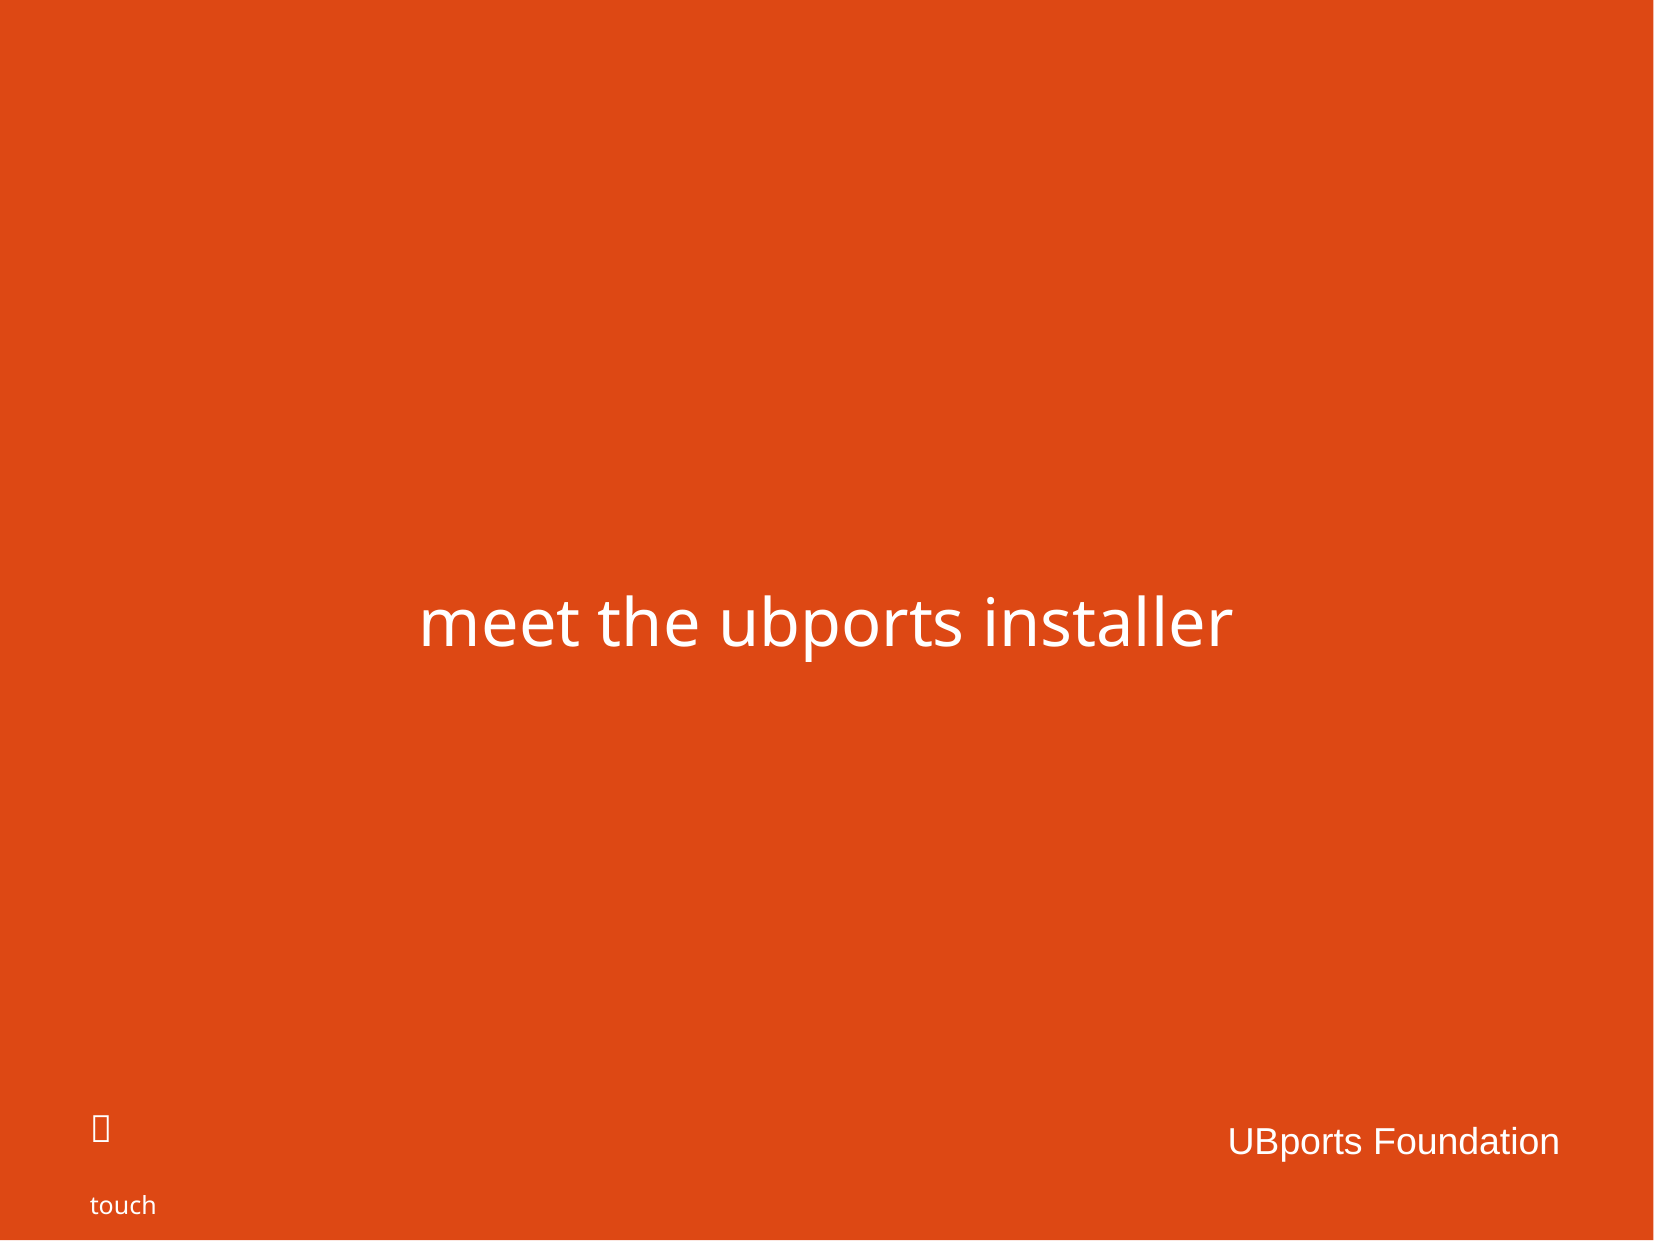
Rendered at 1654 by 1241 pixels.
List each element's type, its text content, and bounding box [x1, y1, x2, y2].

subtitle meet the ubports installer [82, 569, 1571, 671]
